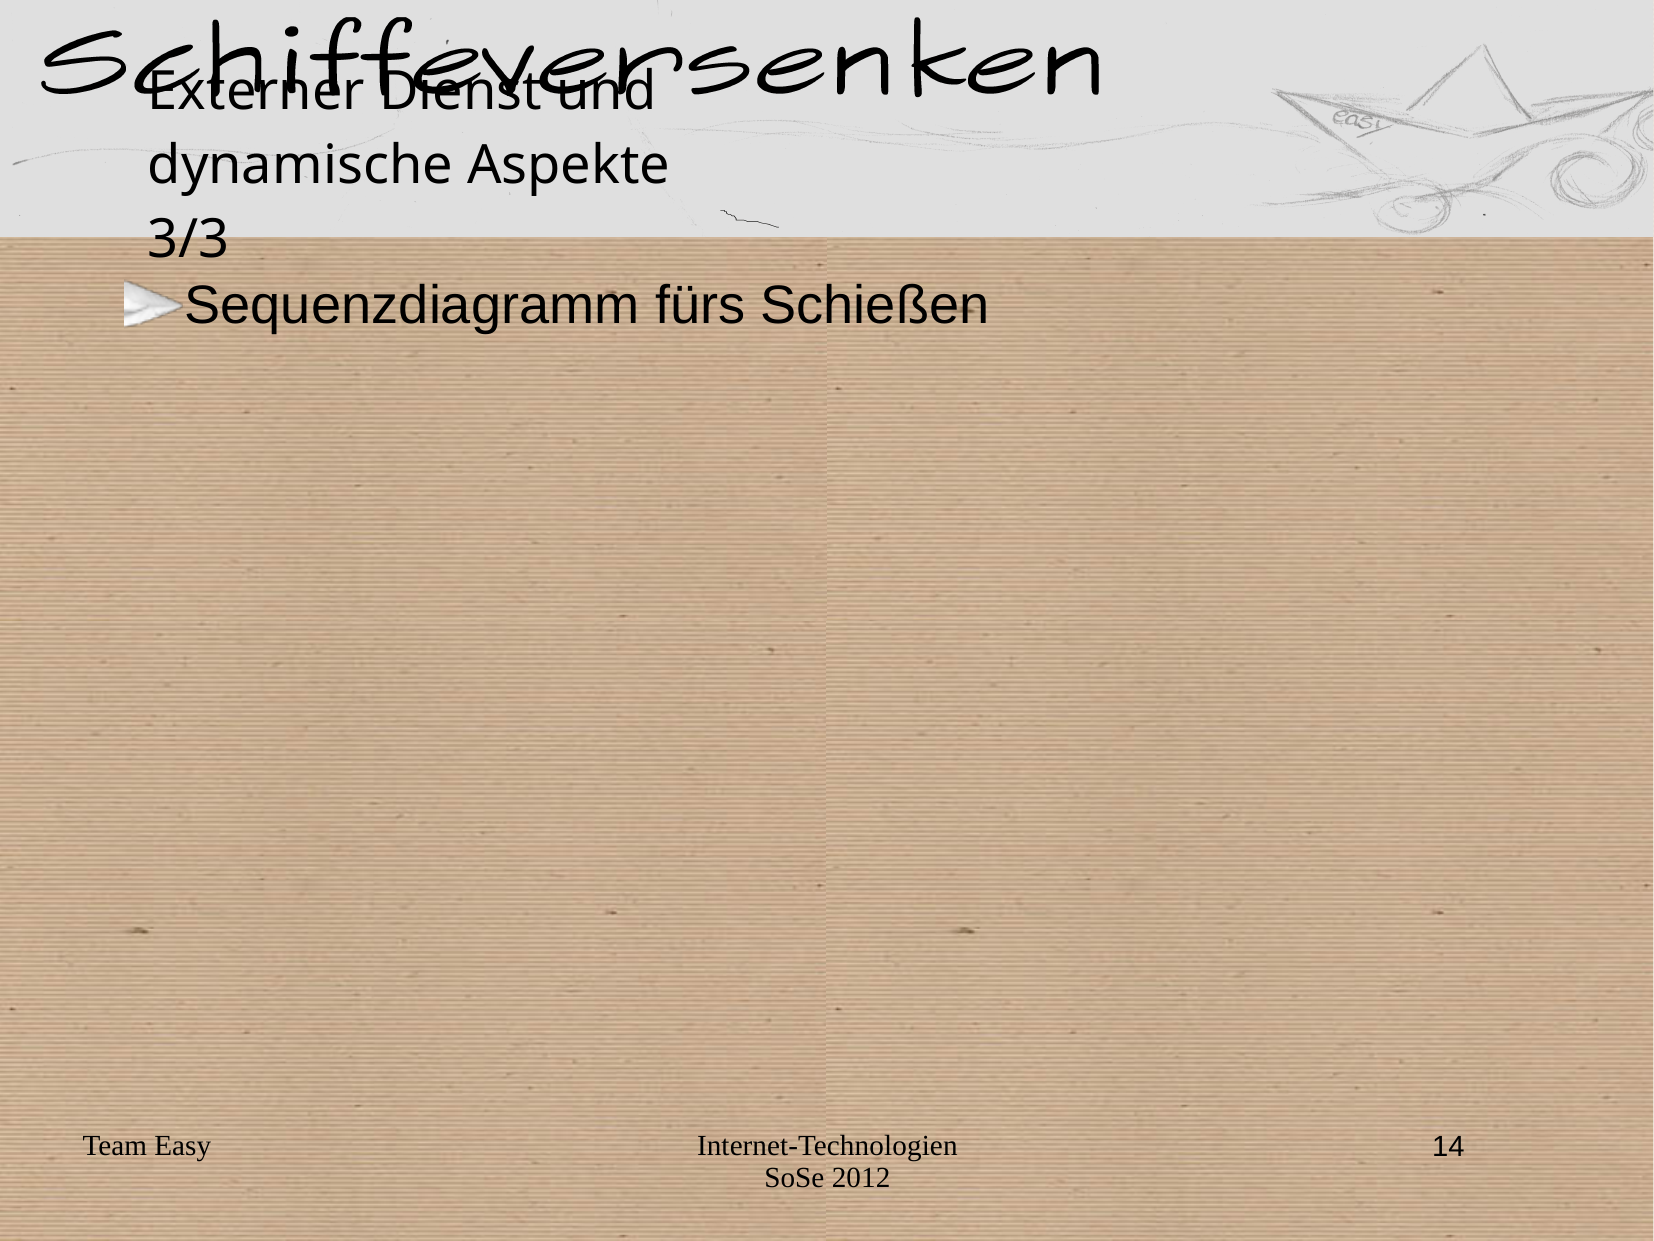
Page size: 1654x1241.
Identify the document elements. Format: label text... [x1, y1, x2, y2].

title Externer Dienst und dynamische Aspekte 3/3 [147, 59, 1093, 267]
picture [0, 0, 1654, 1241]
list Sequenzdiagramm fürs Schießen [106, 274, 1595, 1093]
